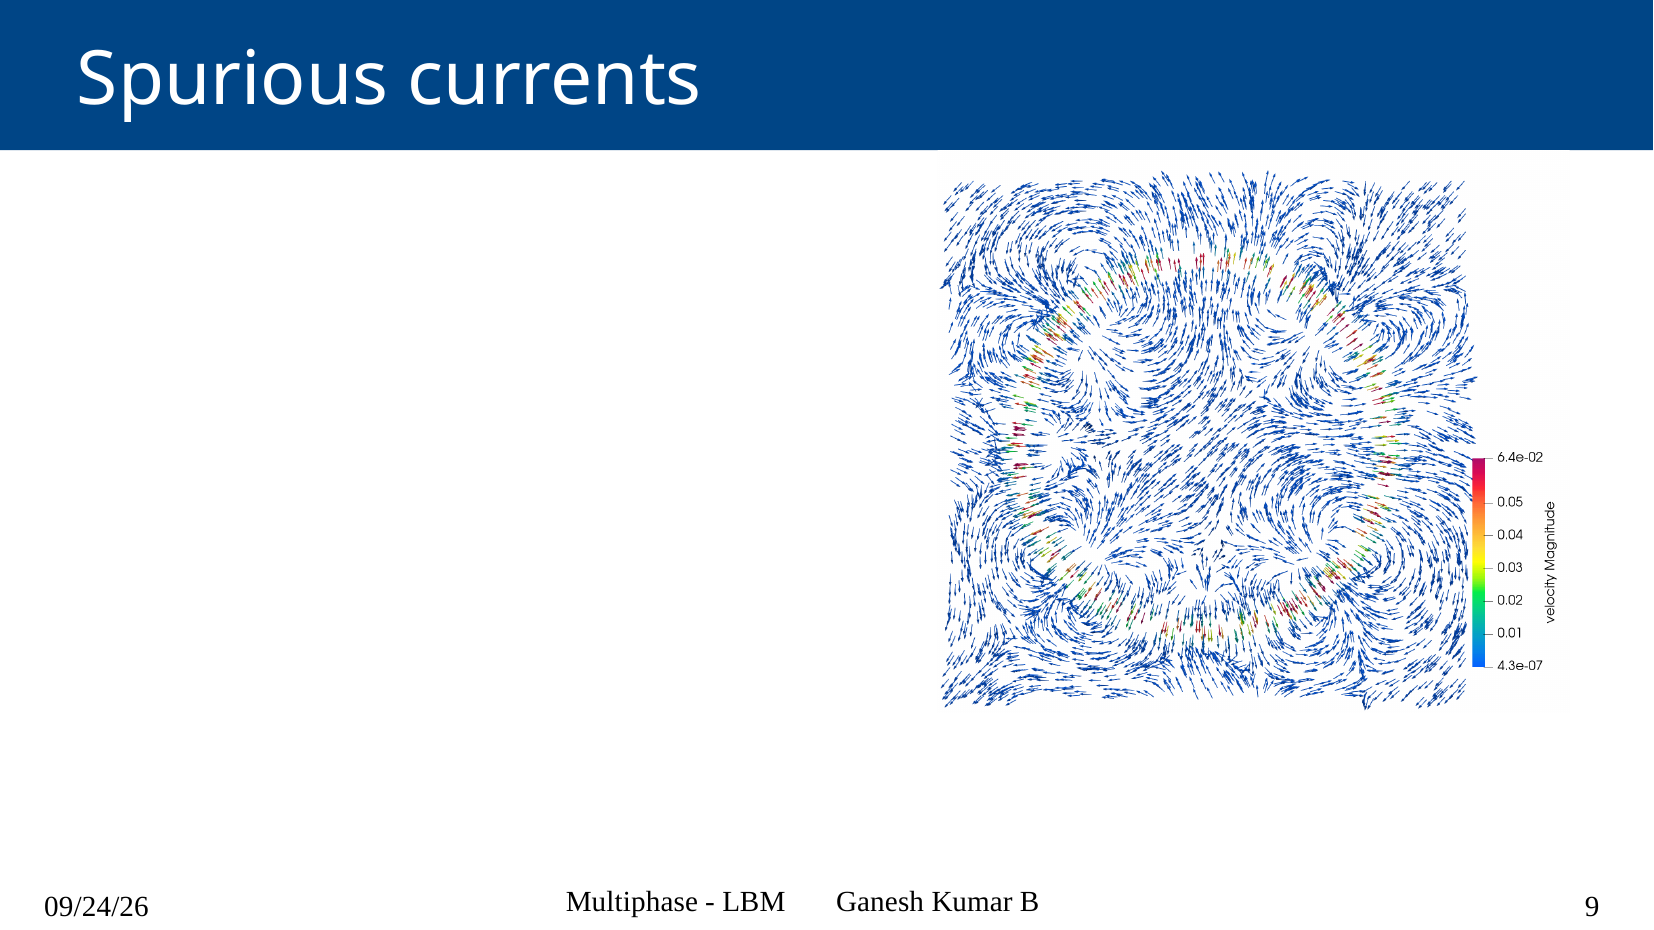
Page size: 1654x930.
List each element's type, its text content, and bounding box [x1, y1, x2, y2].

picture [937, 150, 1570, 713]
title Spurious currents [0, 0, 1653, 151]
